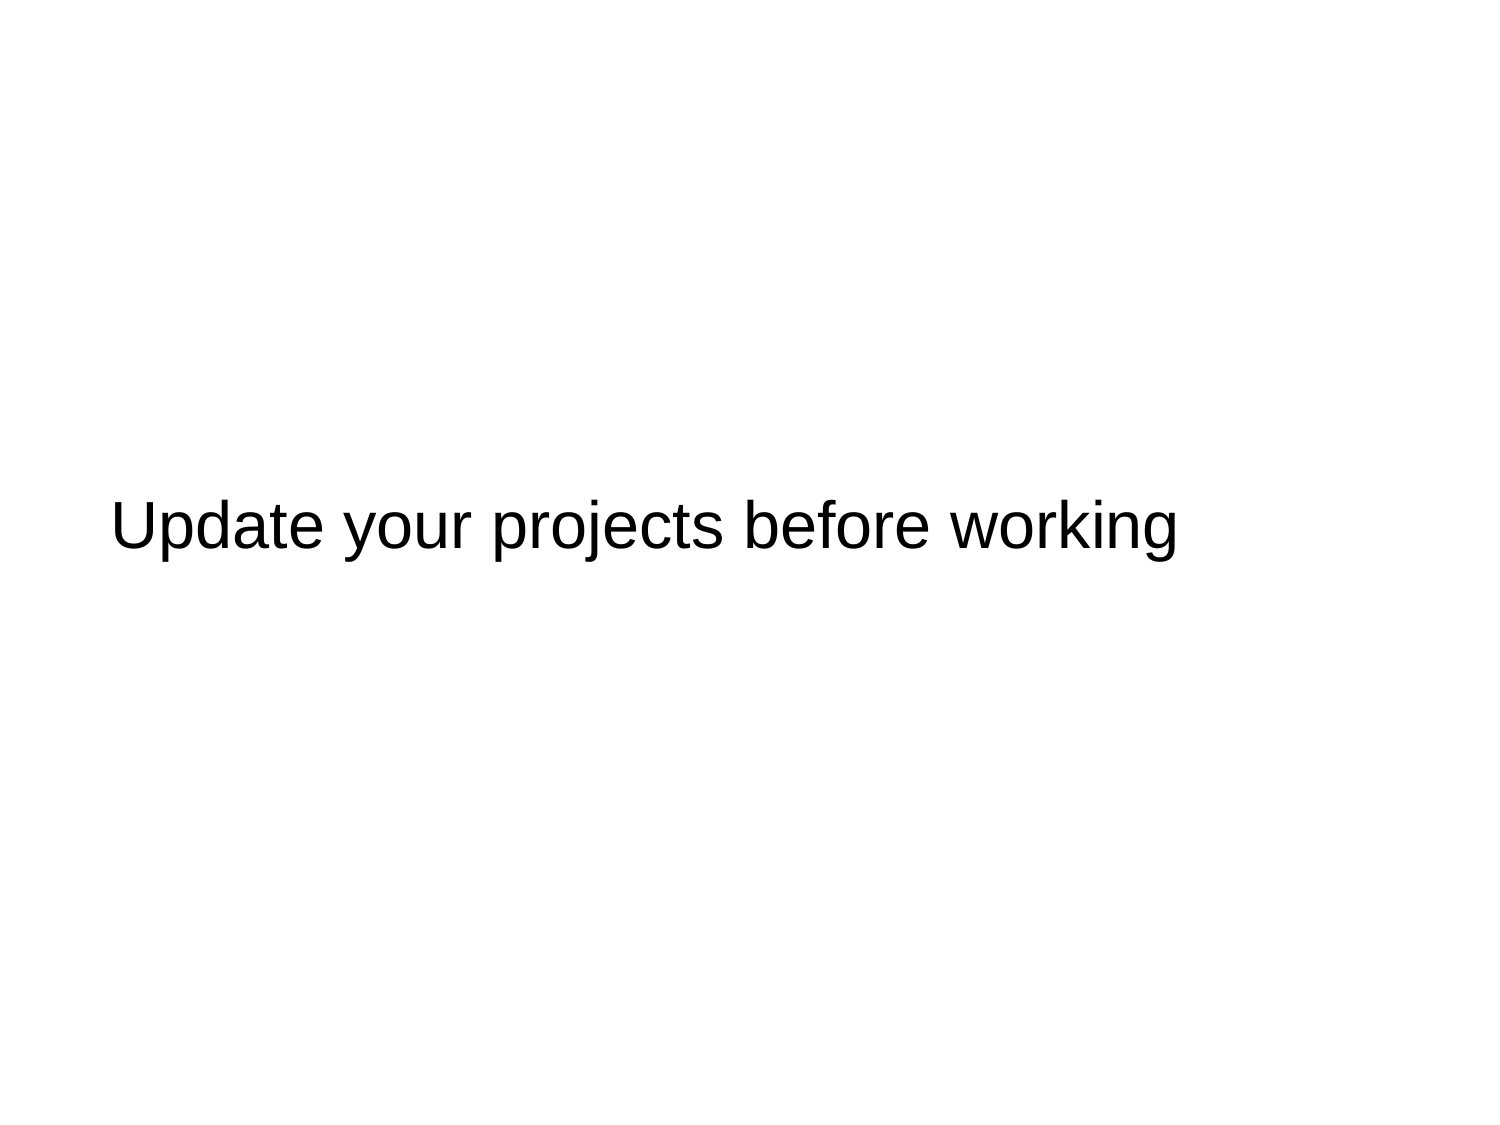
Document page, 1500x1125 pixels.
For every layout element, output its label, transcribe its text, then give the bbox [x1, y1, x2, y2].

list Update your projects before working [75, 263, 1425, 1006]
